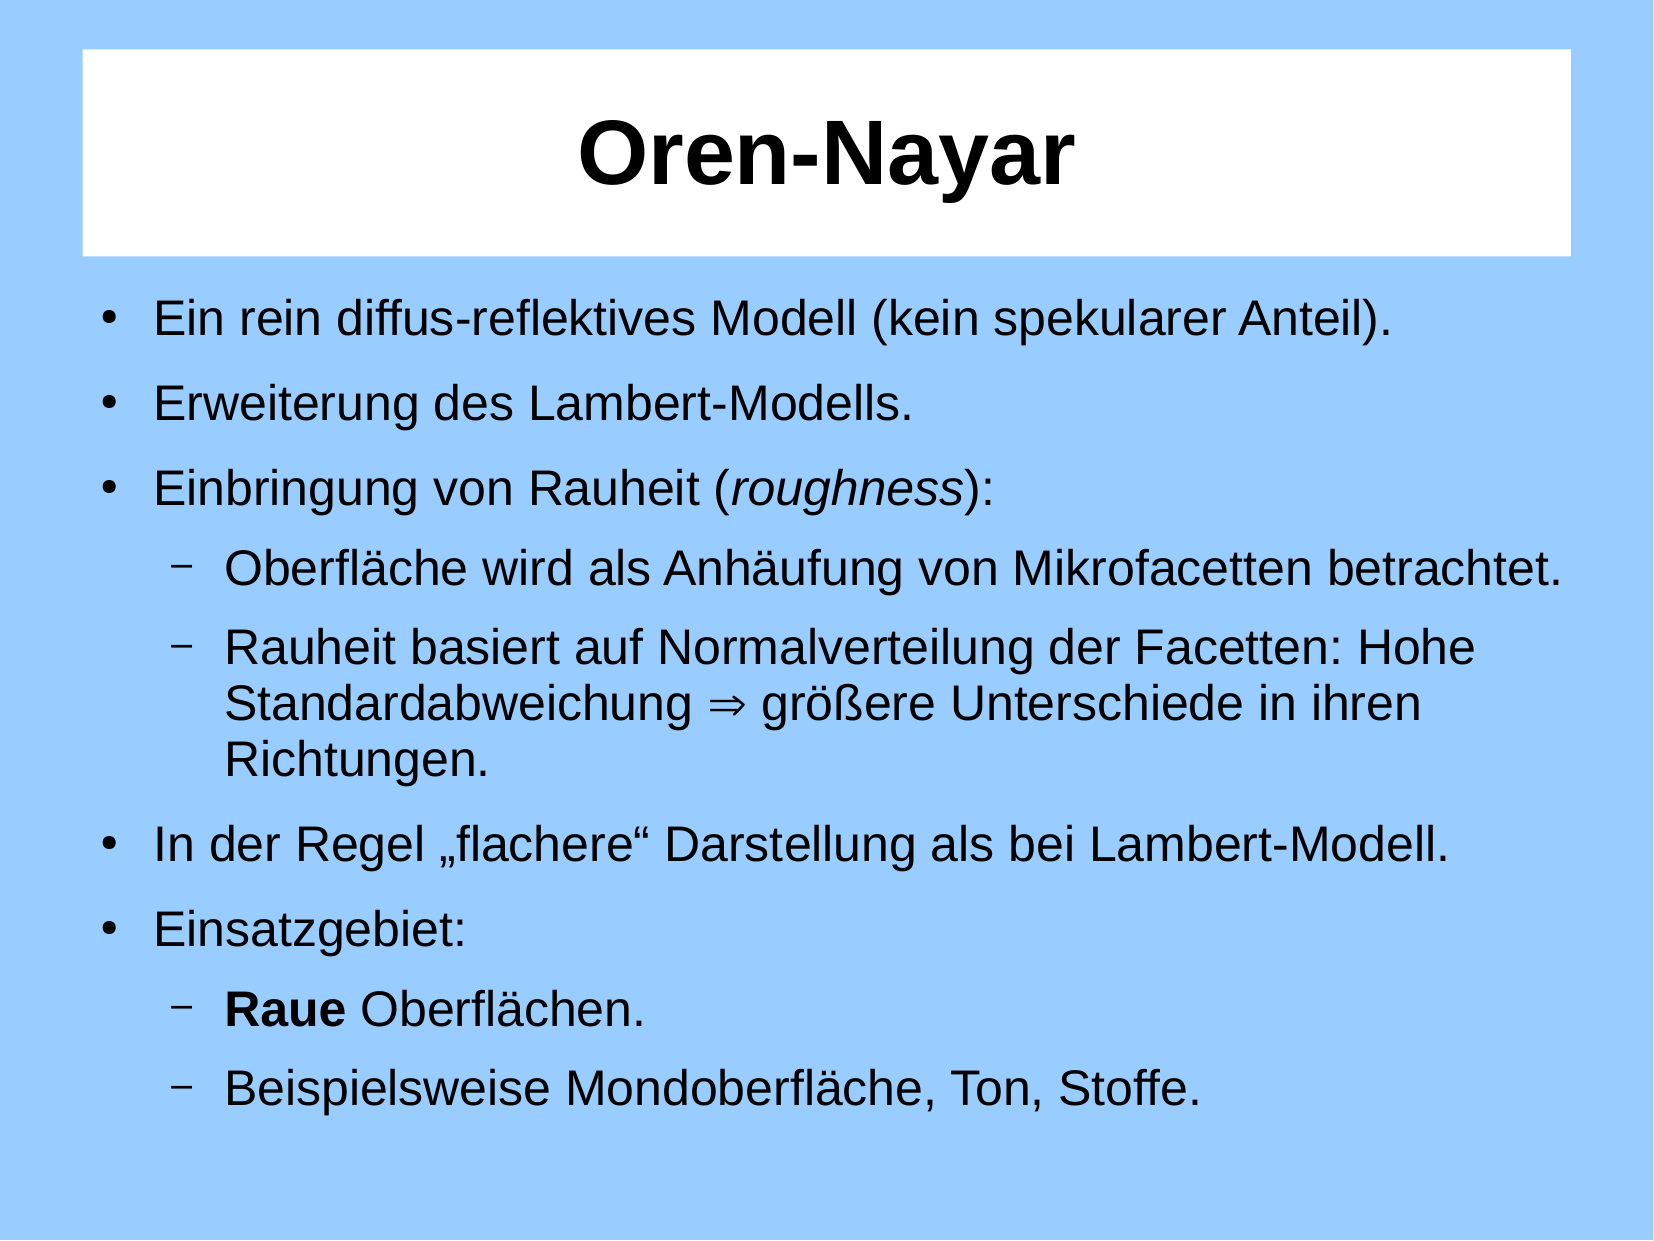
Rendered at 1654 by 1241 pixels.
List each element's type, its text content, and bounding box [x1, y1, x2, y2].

list Ein rein diffus-reflektives Modell (kein spekularer Anteil). Erweiterung des Lambert-Modells. Einbringung von Rauheit (roughness): Oberfläche wird als Anhäufung von Mikrofacetten betrachtet. Rauheit basiert auf Normalverteilung der Facetten: Hohe Standardabweichung  größere Unterschiede in ihren Richtungen. In der Regel „flachere“ Darstellung als bei Lambert-Modell. Einsatzgebiet: Raue Oberflächen. Beispielsweise Mondoberfläche, Ton, Stoffe. [82, 290, 1571, 1170]
title Oren-Nayar [82, 49, 1571, 257]
